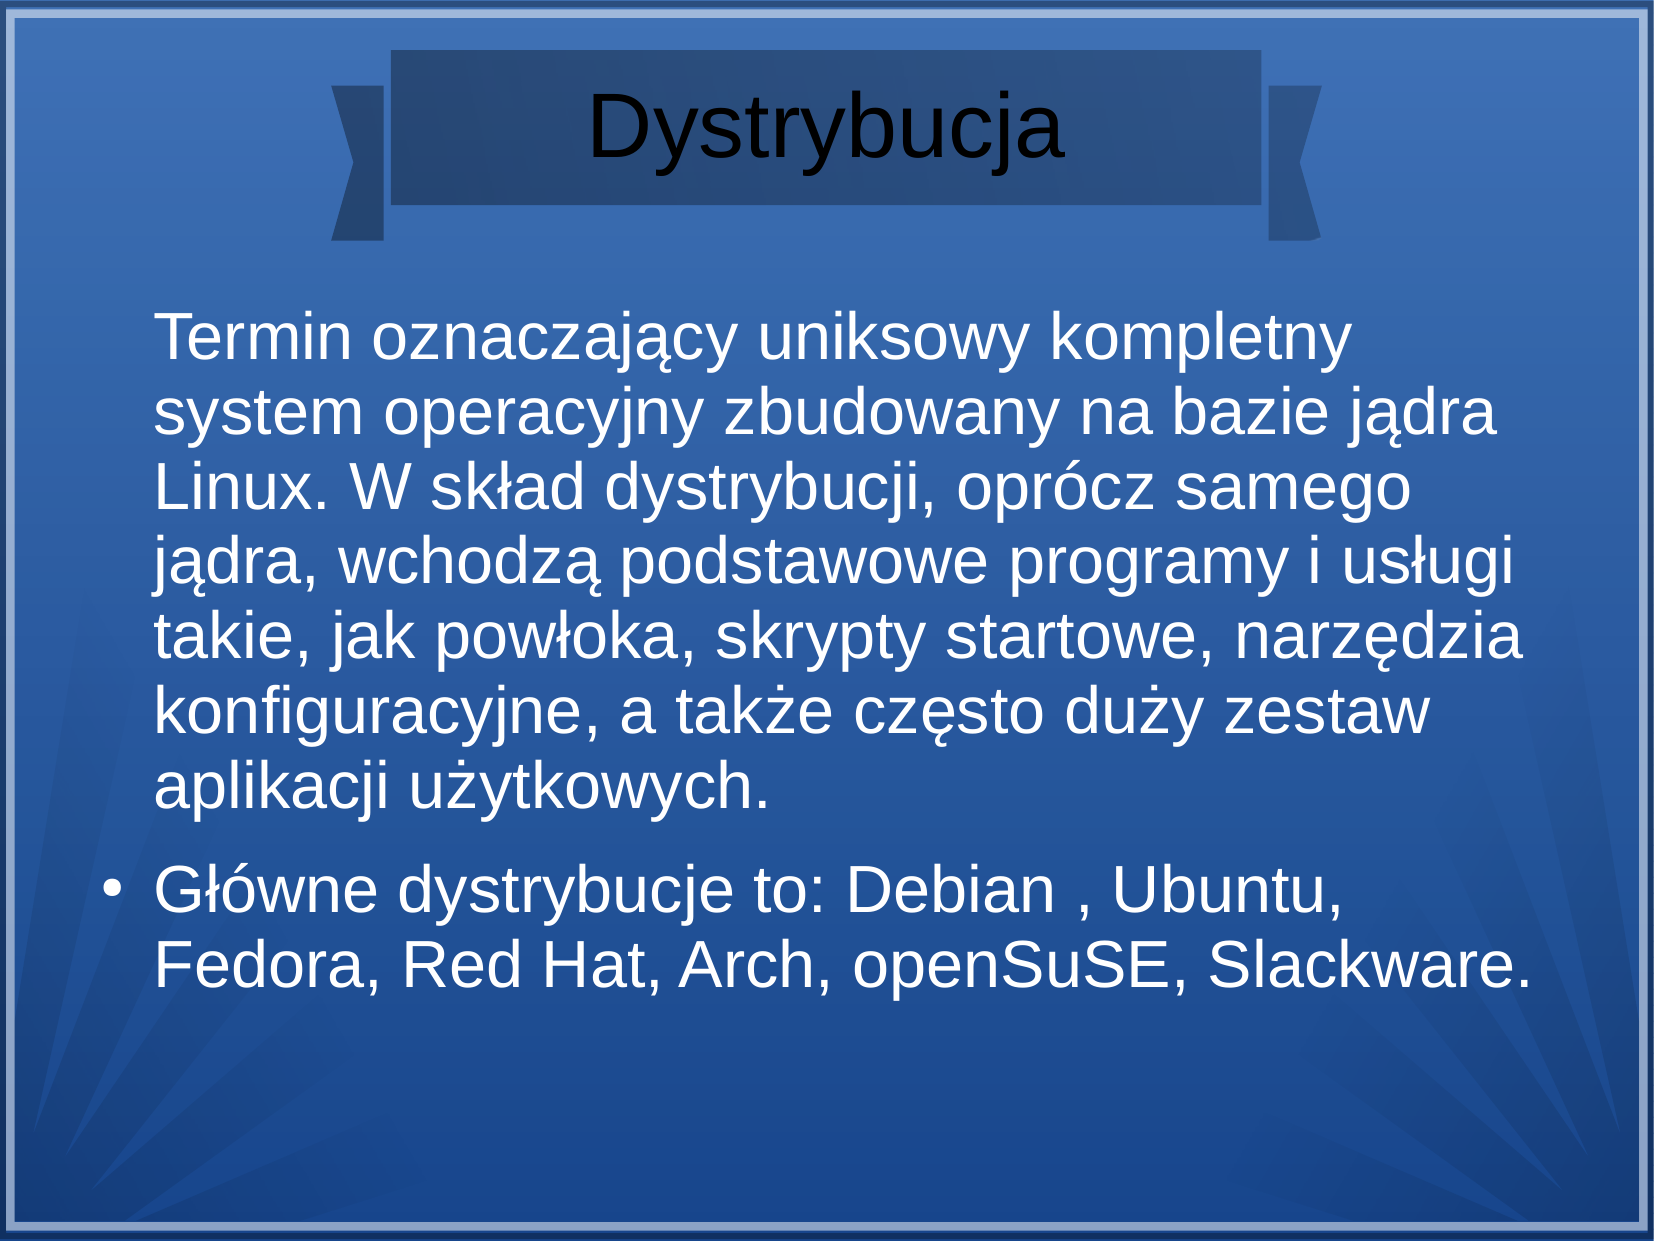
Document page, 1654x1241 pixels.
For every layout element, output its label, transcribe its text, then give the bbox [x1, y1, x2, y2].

list Termin oznaczający uniksowy kompletny system operacyjny zbudowany na bazie jądra Linux. W skład dystrybucji, oprócz samego jądra, wchodzą podstawowe programy i usługi takie, jak powłoka, skrypty startowe, narzędzia konfiguracyjne, a także często duży zestaw aplikacji użytkowych. Główne dystrybucje to: Debian , Ubuntu, Fedora, Red Hat, Arch, openSuSE, Slackware. [82, 299, 1571, 1241]
title Dystrybucja [389, 47, 1264, 205]
